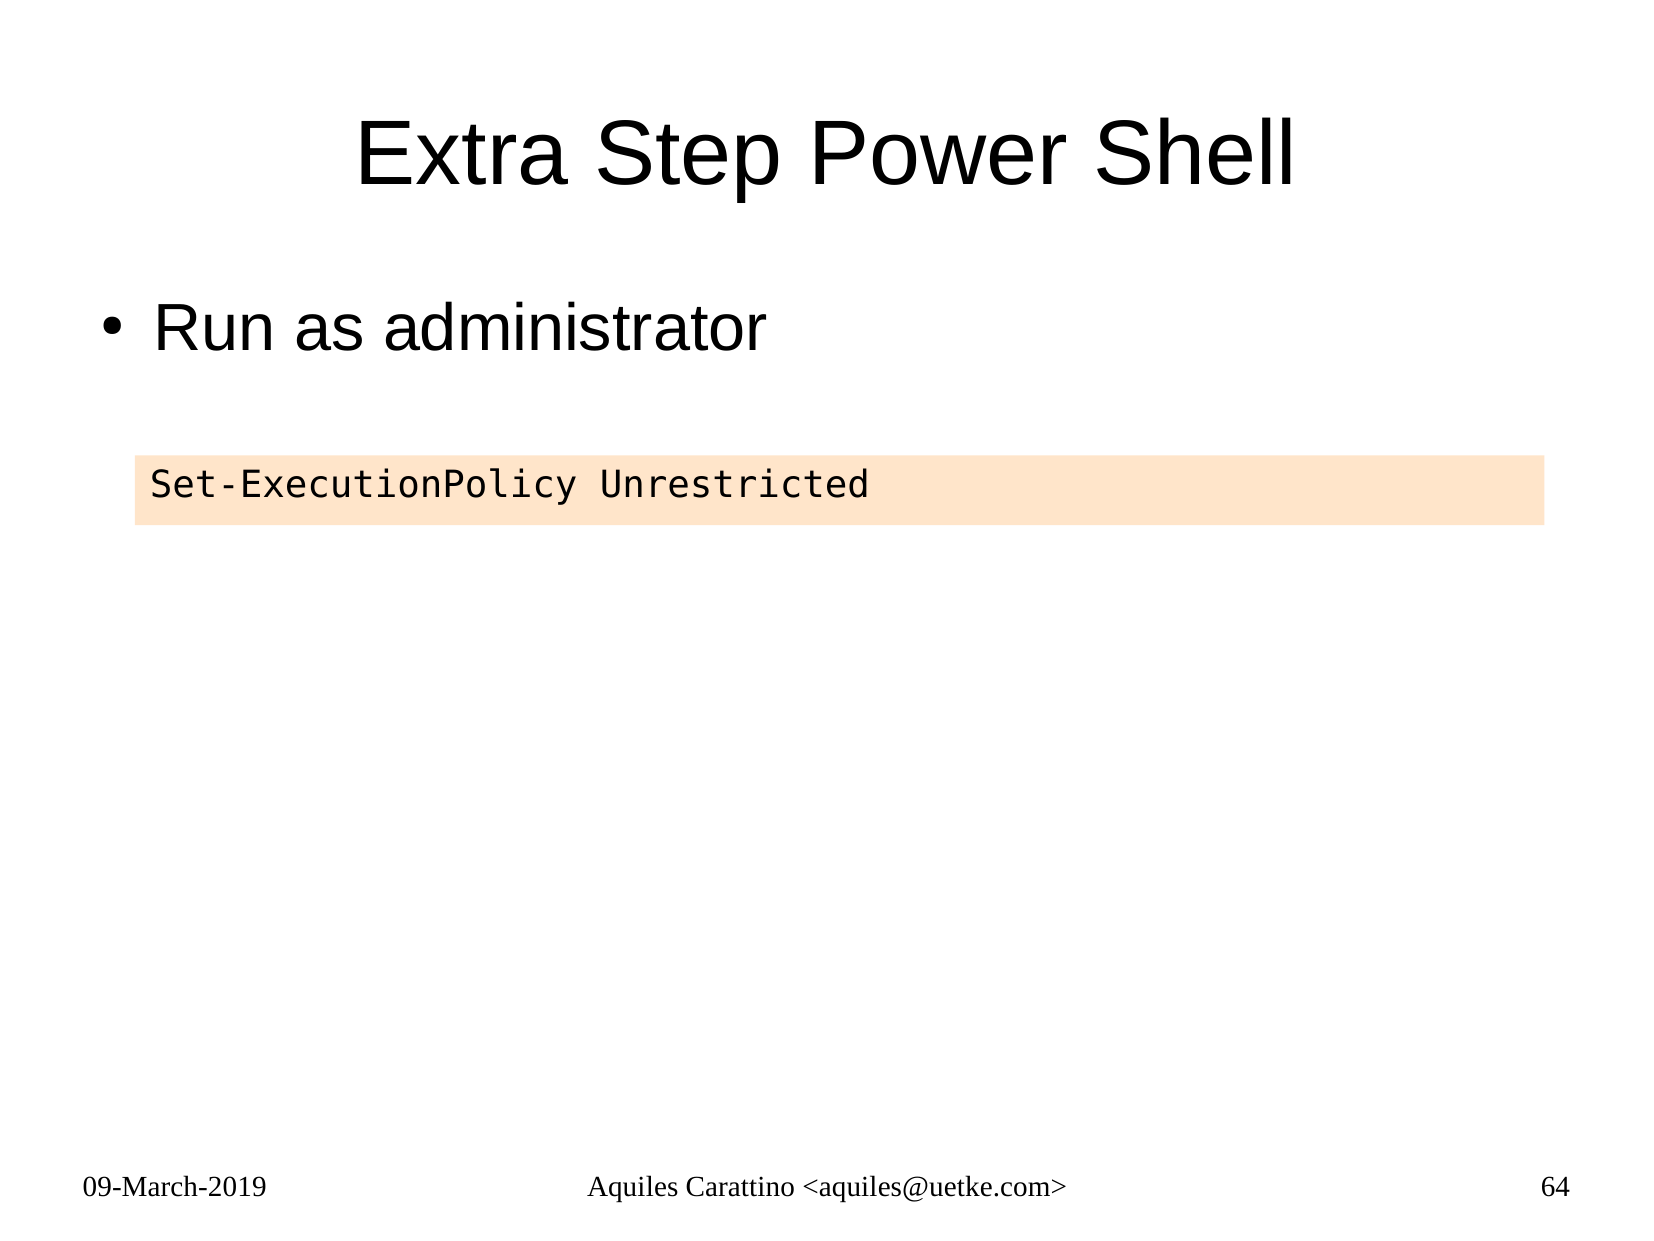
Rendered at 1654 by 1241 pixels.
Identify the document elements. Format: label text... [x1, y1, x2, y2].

text_box Set-ExecutionPolicy Unrestricted [134, 455, 1545, 526]
list Run as administrator [82, 290, 1571, 1010]
title Extra Step Power Shell [82, 49, 1571, 257]
